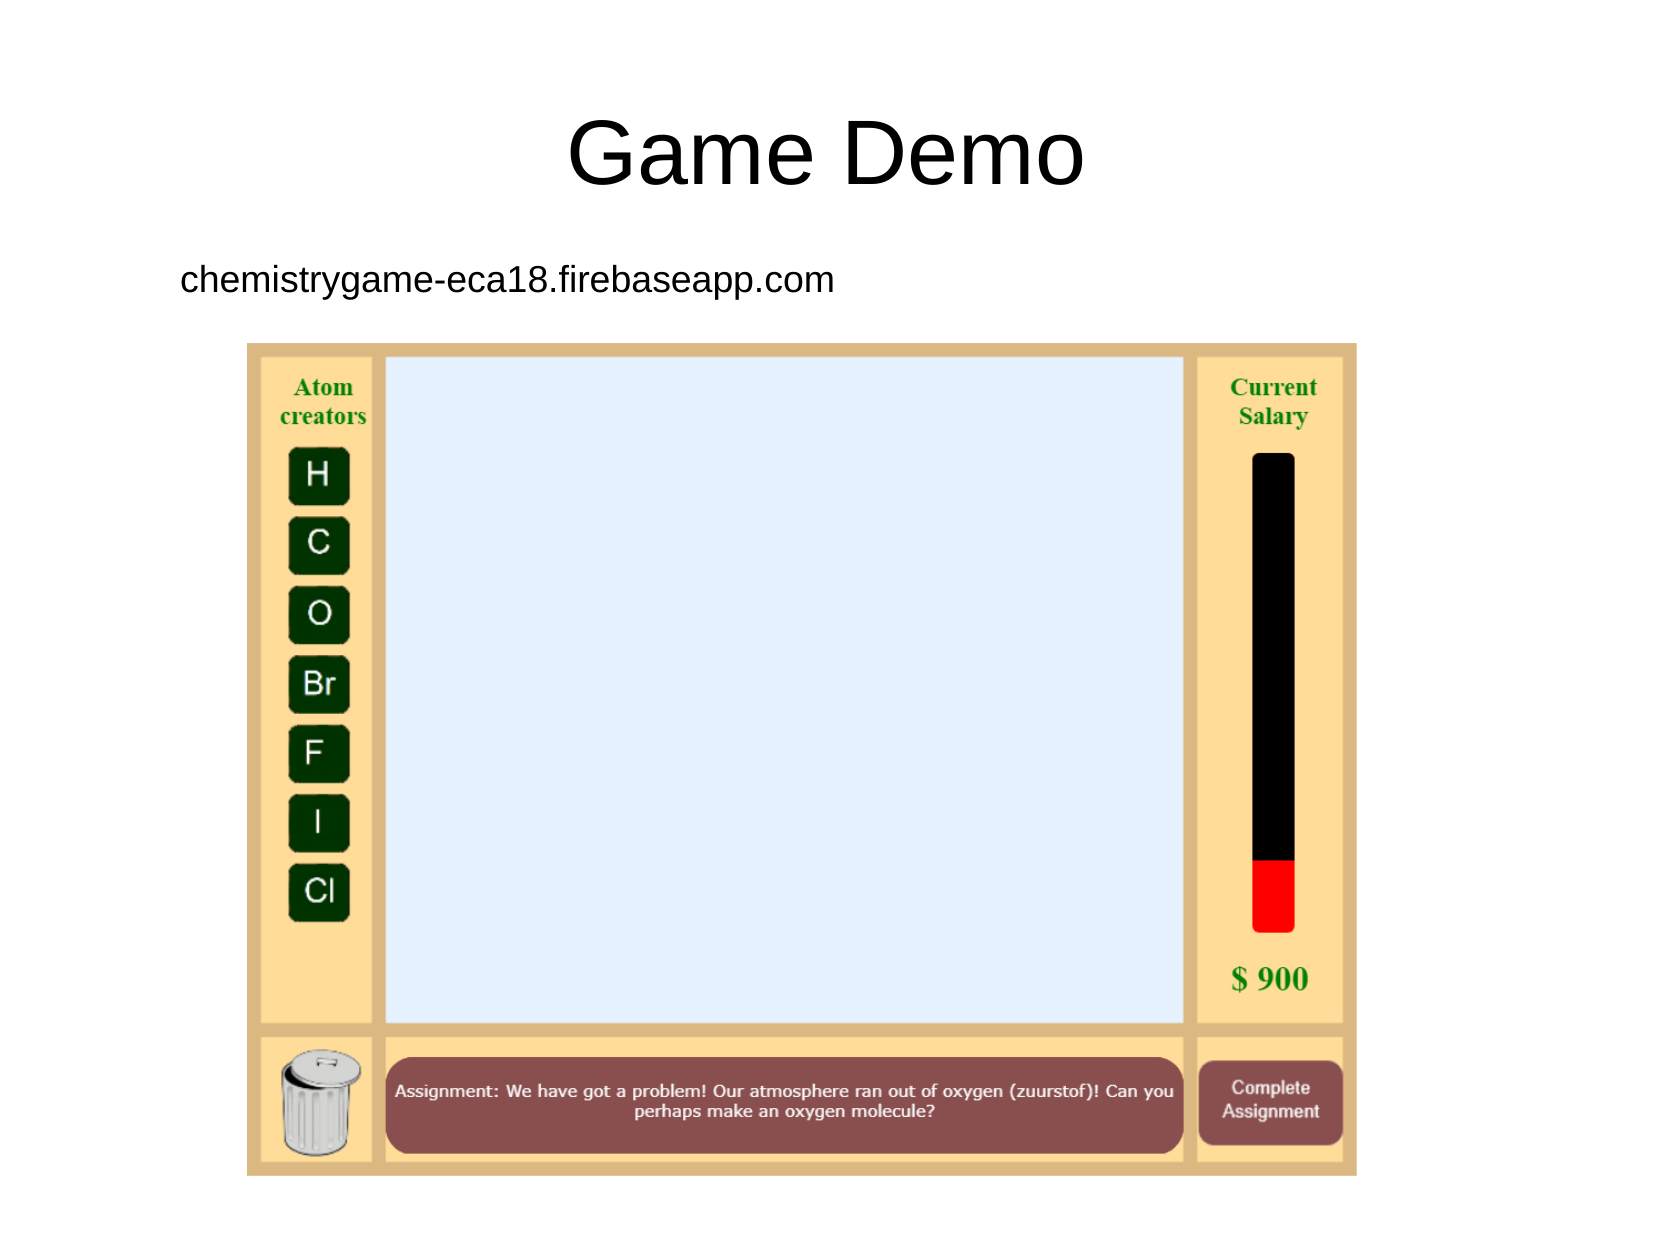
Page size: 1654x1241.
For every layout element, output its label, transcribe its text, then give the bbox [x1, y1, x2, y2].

title Game Demo [82, 49, 1571, 257]
picture [247, 342, 1359, 1177]
text_box chemistrygame-eca18.firebaseapp.com [165, 250, 1406, 308]
